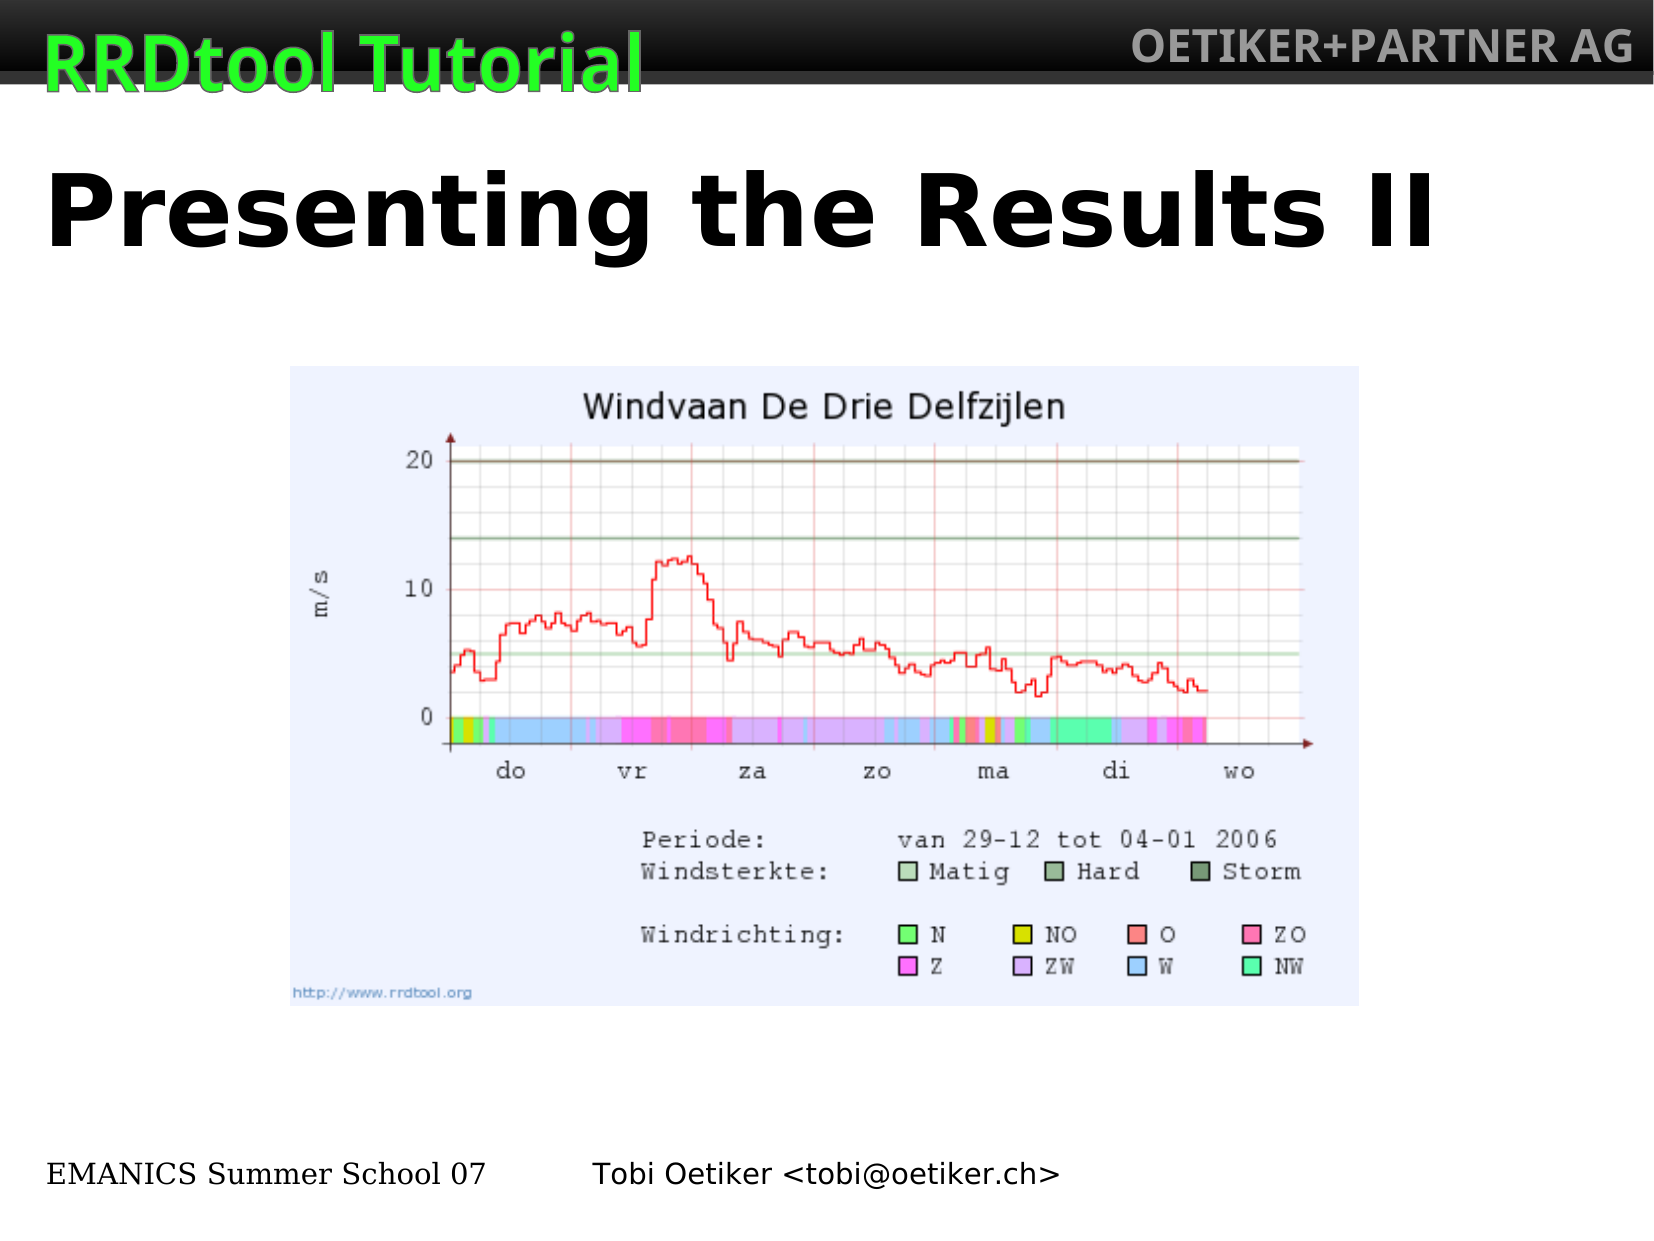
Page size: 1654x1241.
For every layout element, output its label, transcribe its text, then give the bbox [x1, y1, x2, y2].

picture [290, 366, 1359, 1006]
title Presenting the Results II [43, 137, 1582, 287]
